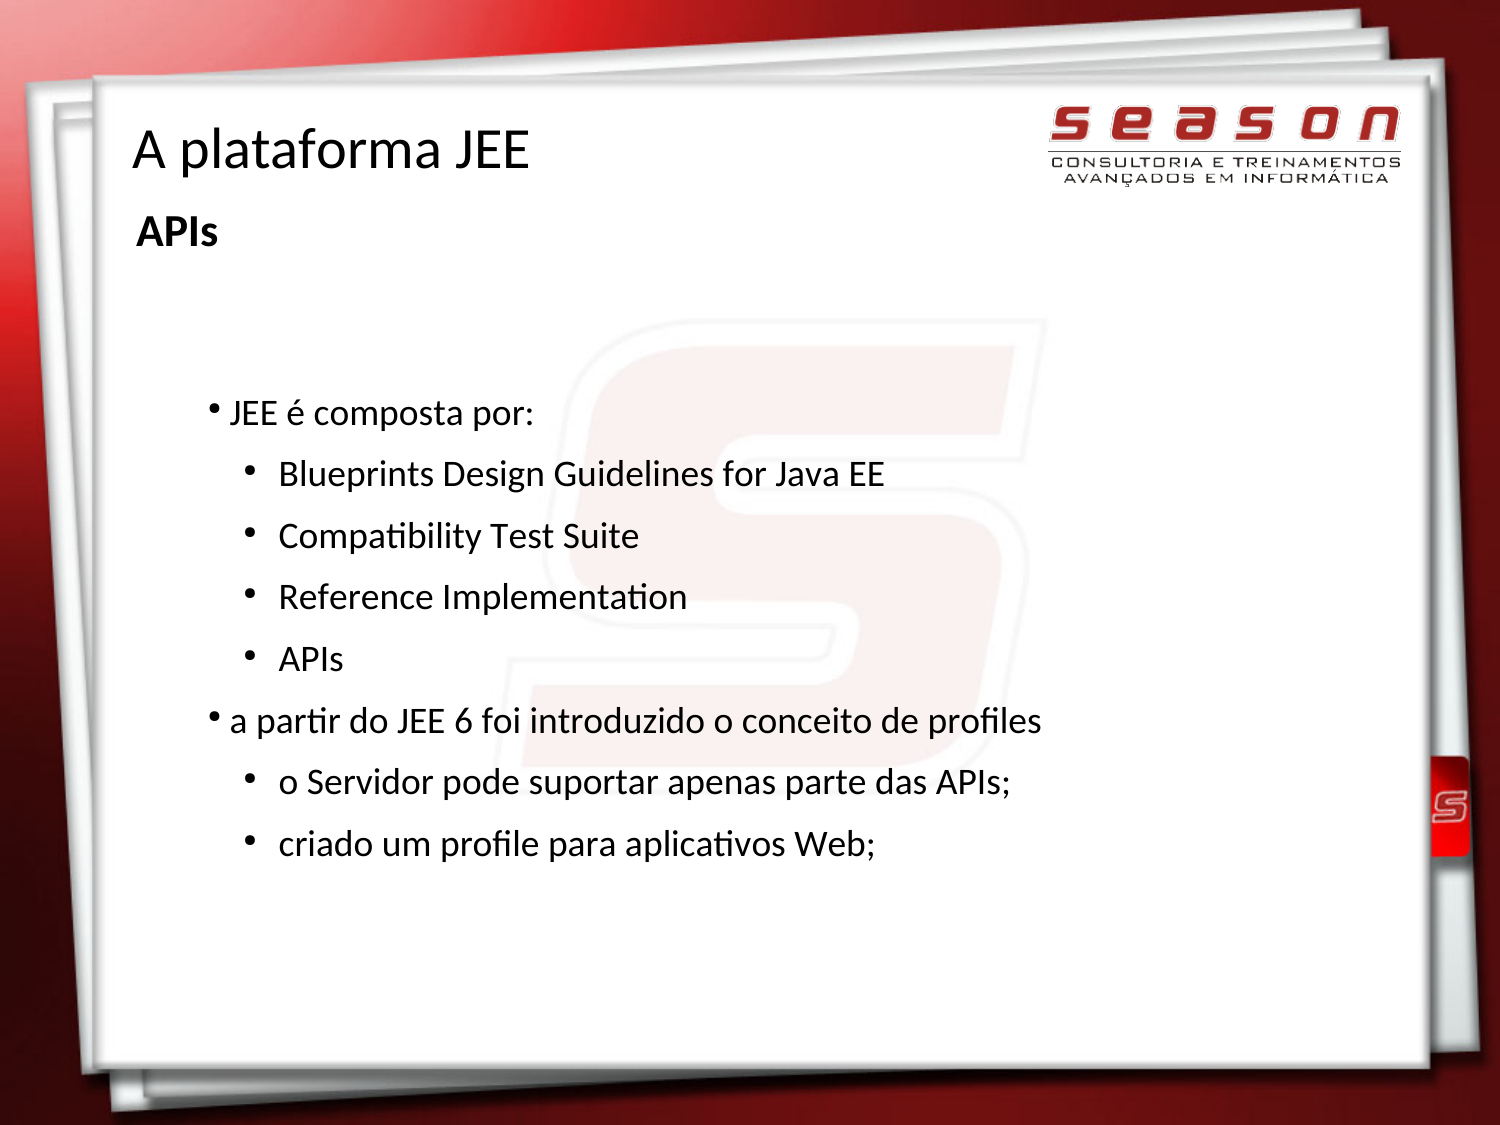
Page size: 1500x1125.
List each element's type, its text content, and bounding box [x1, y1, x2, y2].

title A plataforma JEE [118, 33, 1394, 257]
text_box APIs [119, 200, 1240, 256]
text_box JEE é composta por: Blueprints Design Guidelines for Java EE Compatibility Test Suite Reference Implementation APIs a partir do JEE 6 foi introduzido o conceito de profiles o Servidor pode suportar apenas parte das APIs; criado um profile para aplicativos Web; [207, 357, 1328, 894]
picture [0, 0, 1500, 1125]
